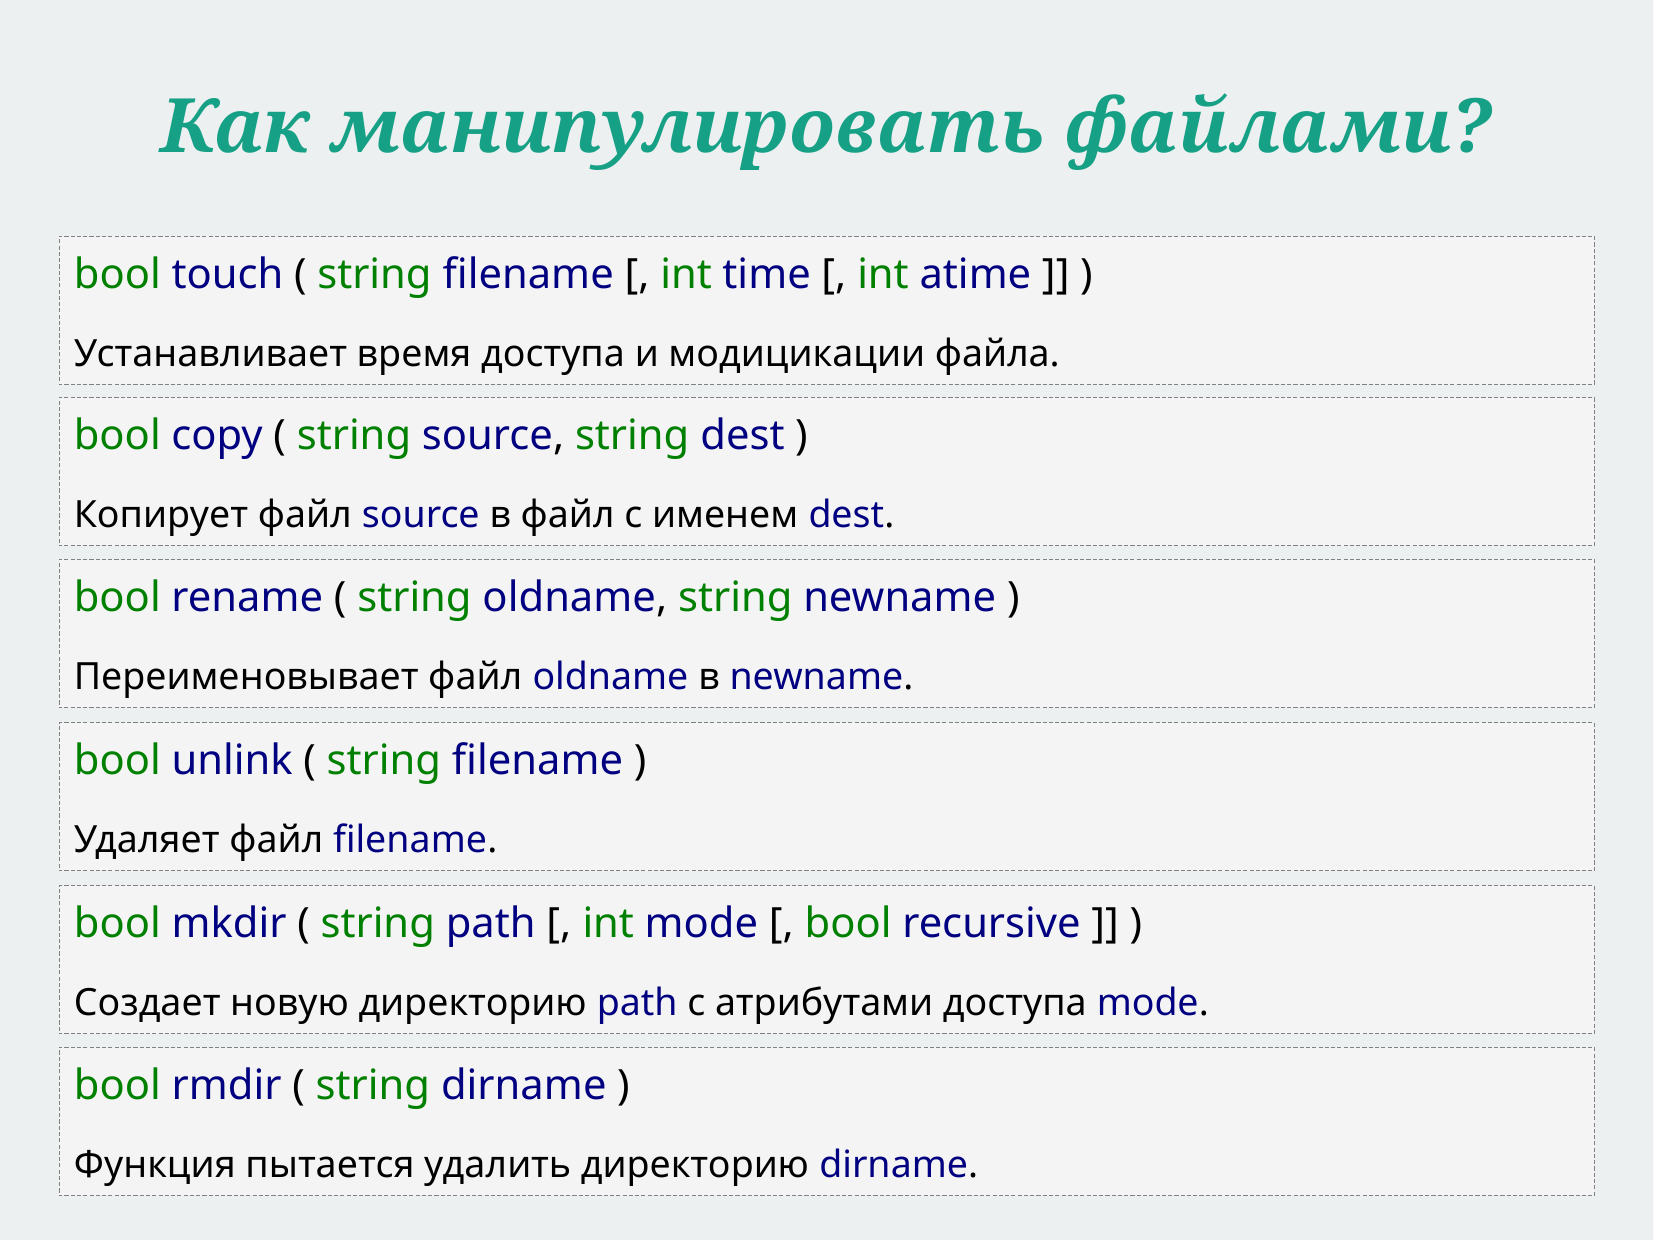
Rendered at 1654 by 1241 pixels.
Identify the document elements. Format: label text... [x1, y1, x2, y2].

text_box bool rmdir ( string dirname ) Функция пытается удалить директорию dirname. [59, 1047, 1595, 1182]
text_box bool rename ( string oldname, string newname ) Переименовывает файл oldname в newname. [59, 559, 1595, 694]
text_box bool copy ( string source, string dest ) Копирует файл source в файл с именем dest. [59, 397, 1595, 532]
text_box bool mkdir ( string path [, int mode [, bool recursive ]] ) Cоздаeт новую директорию path с атрибутами доступа mode. [59, 885, 1595, 1020]
title Как манипулировать файлами? [59, 59, 1595, 187]
text_box bool unlink ( string filename ) Удаляет файл filename. [59, 722, 1595, 857]
text_box bool touch ( string filename [, int time [, int atime ]] ) Устанавливает время доступа и модицикации файла. [59, 236, 1595, 371]
